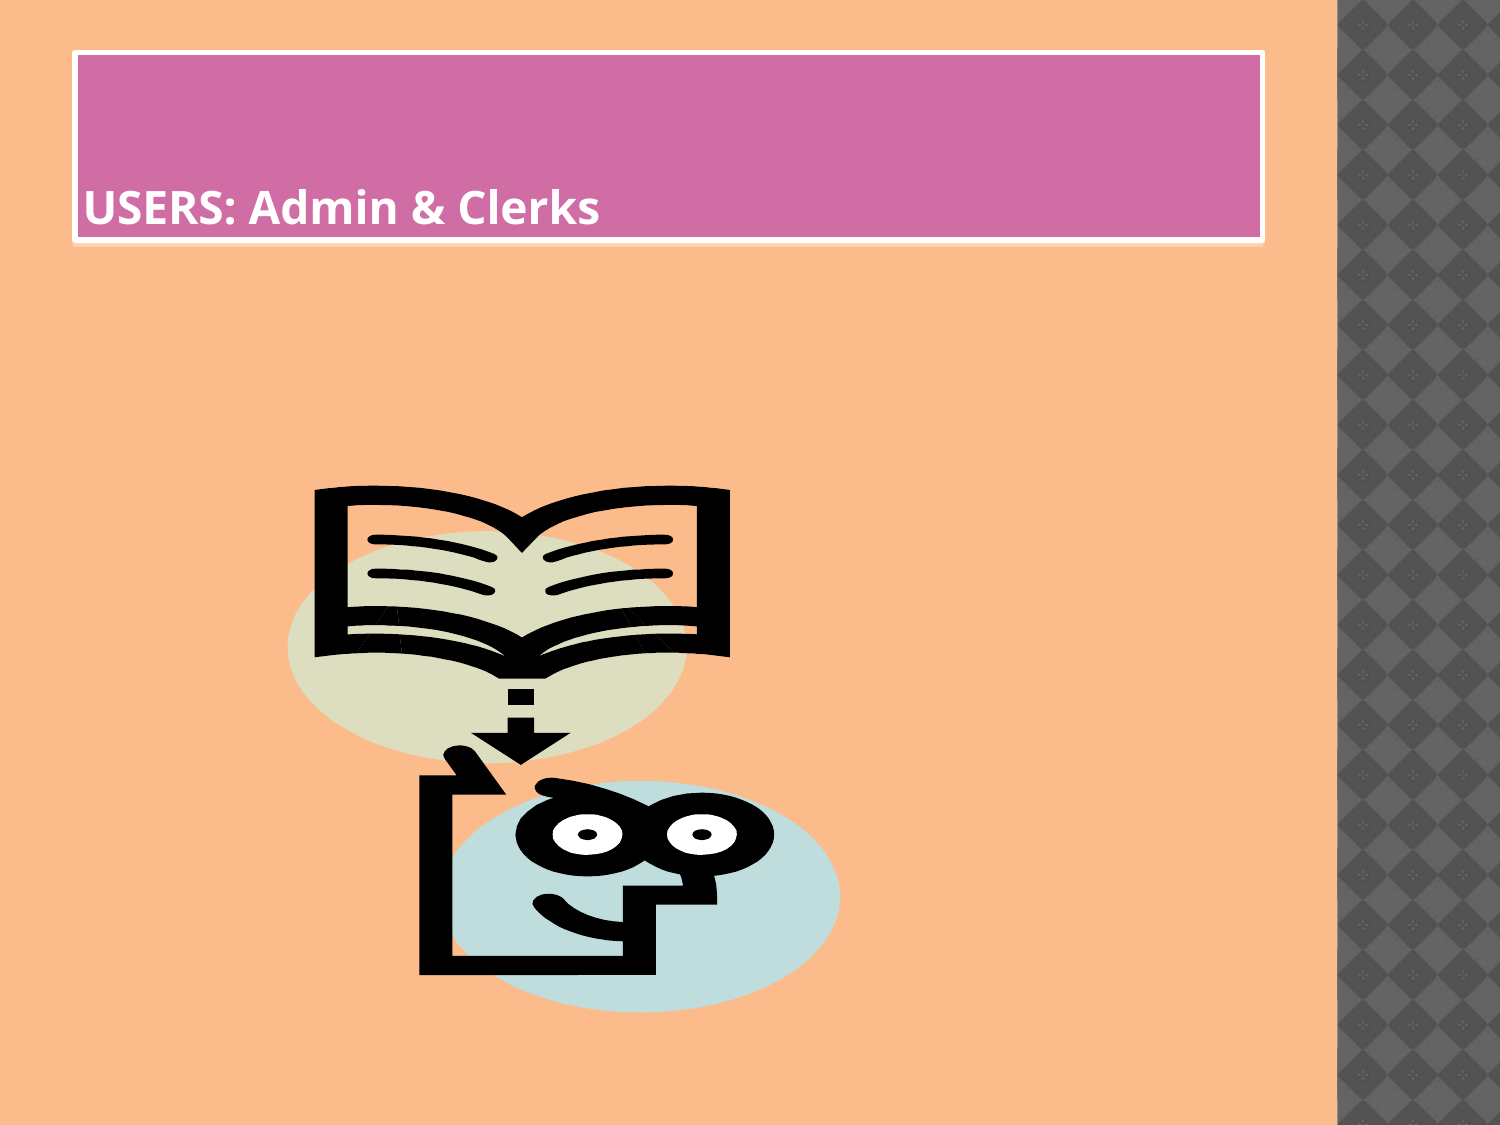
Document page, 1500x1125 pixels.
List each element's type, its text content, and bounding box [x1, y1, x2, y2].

picture [287, 485, 841, 1013]
picture [1337, 0, 1500, 1125]
title USERS: Admin & Clerks [75, 52, 1263, 240]
